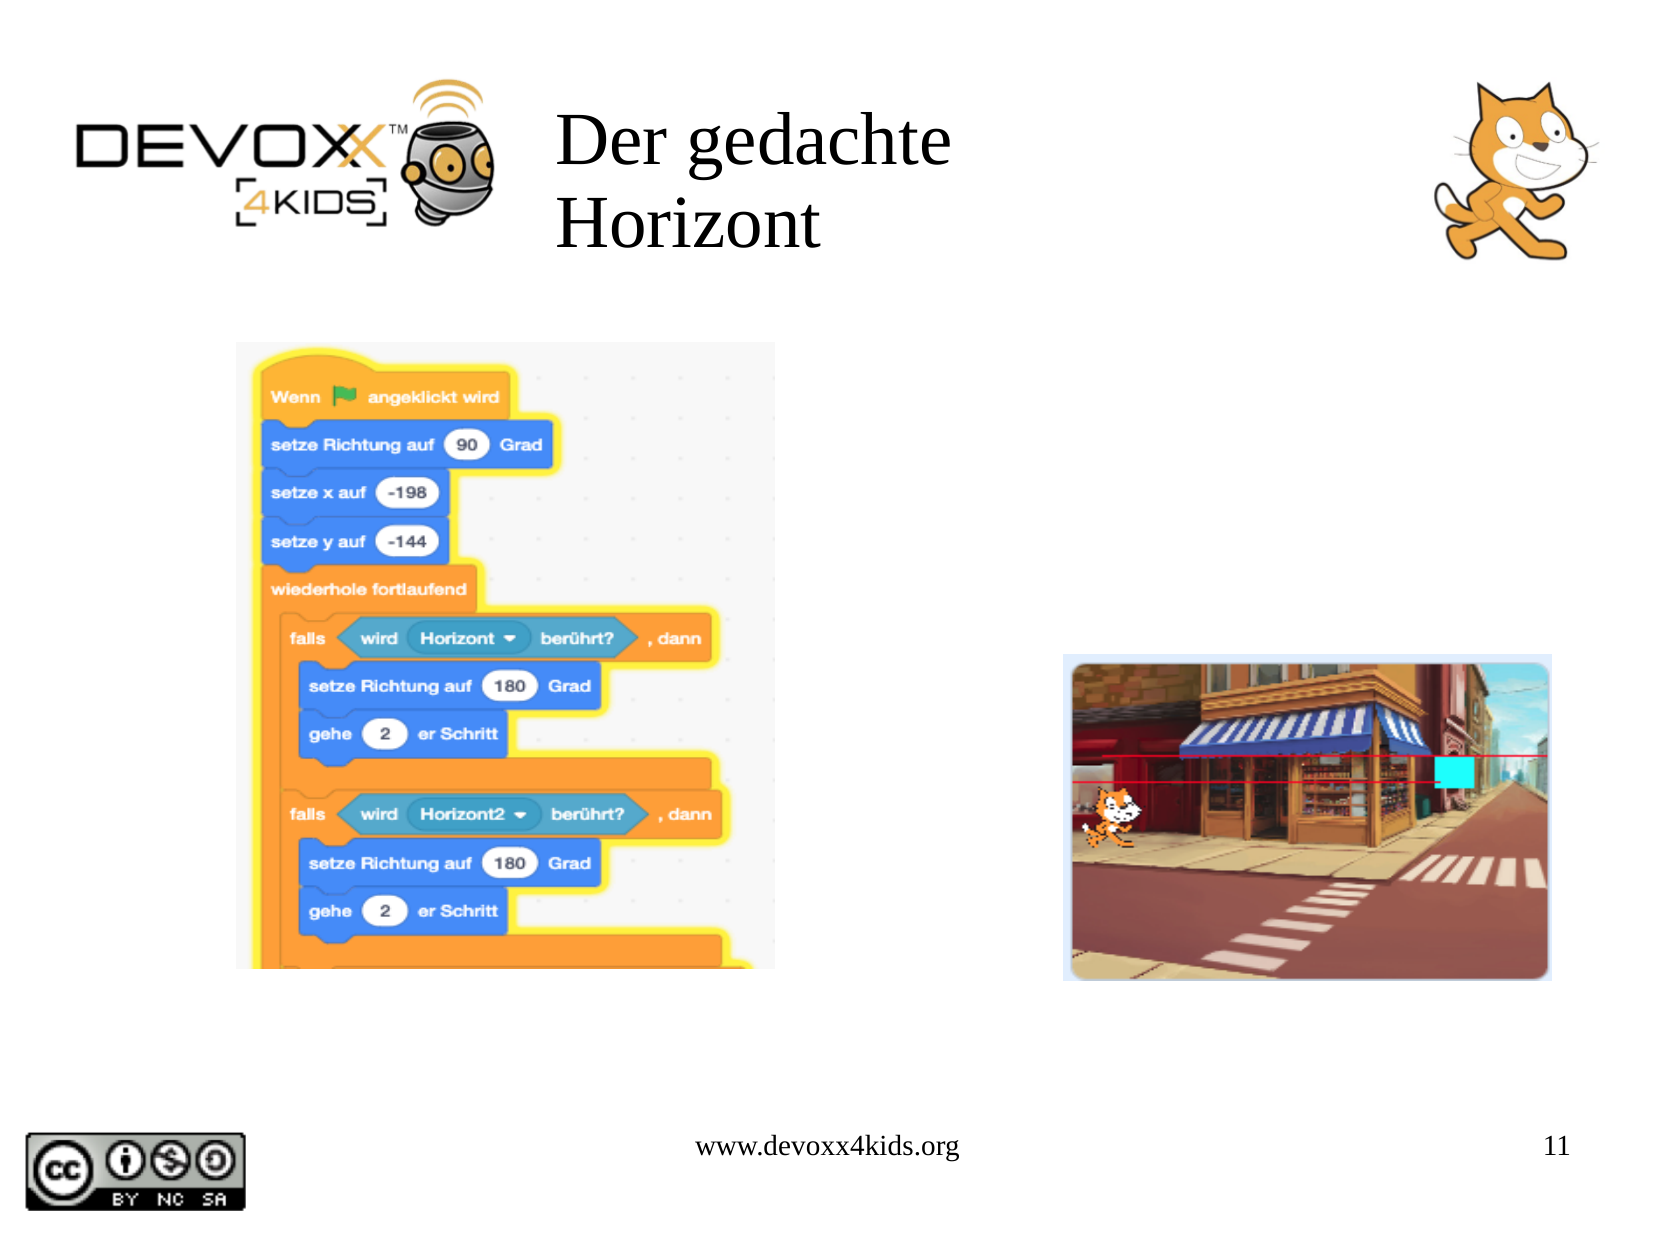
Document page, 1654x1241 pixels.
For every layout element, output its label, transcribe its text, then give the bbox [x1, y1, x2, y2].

title Der gedachte Horizont [555, 78, 1347, 284]
text_box [82, 290, 1571, 1109]
picture [1431, 54, 1607, 272]
picture [35, 58, 511, 255]
picture [14, 1121, 249, 1212]
subtitle [59, 295, 1548, 1114]
